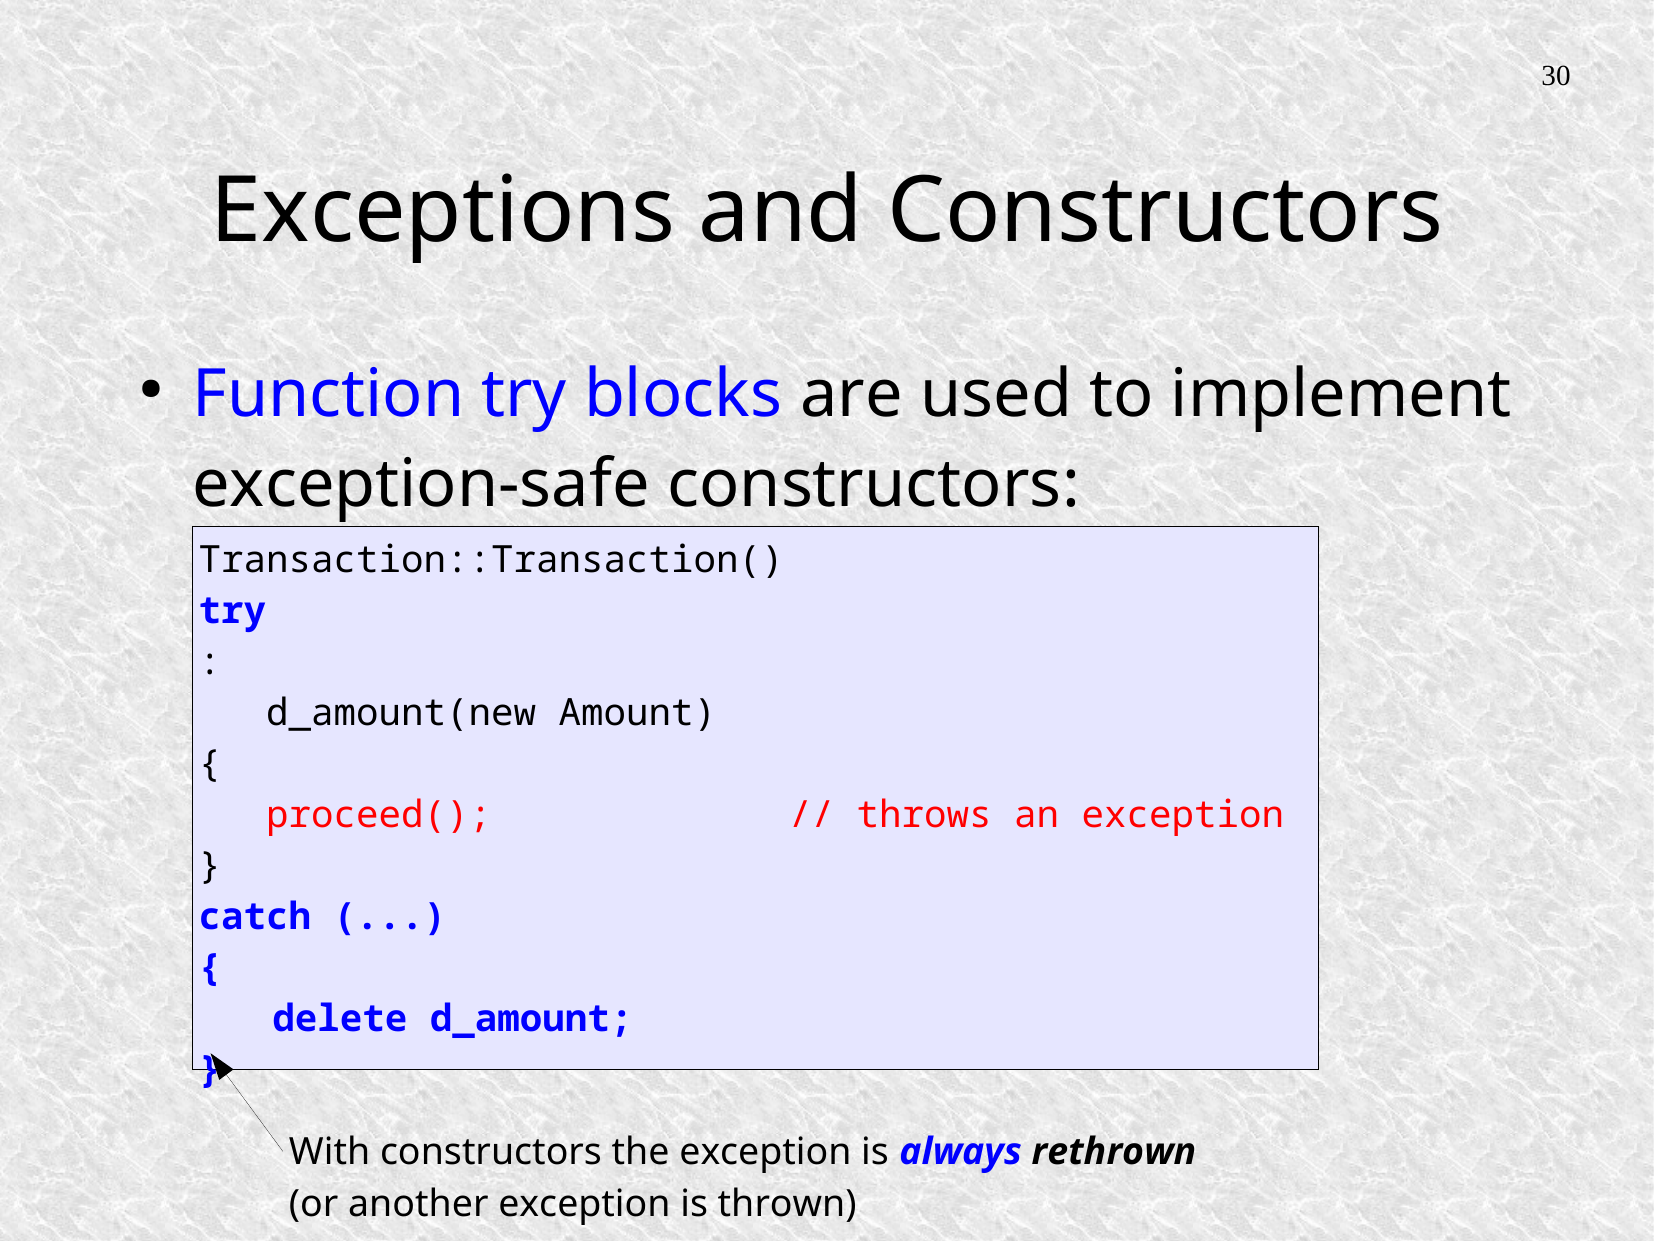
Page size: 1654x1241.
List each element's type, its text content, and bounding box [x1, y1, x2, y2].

text_box [192, 526, 1319, 1070]
text_box With constructors the exception is always rethrown (or another exception is thrown) [288, 1125, 1498, 1216]
list Function try blocks are used to implement exception-safe constructors: [121, 344, 1534, 1141]
title Exceptions and Constructors [121, 102, 1534, 311]
picture [0, 0, 1654, 1241]
text_box [211, 1058, 215, 1069]
text_box Transaction::Transaction() try : d_amount(new Amount) { proceed(); // throws an exception } catch (...) { delete d_amount; } [198, 532, 1289, 1058]
